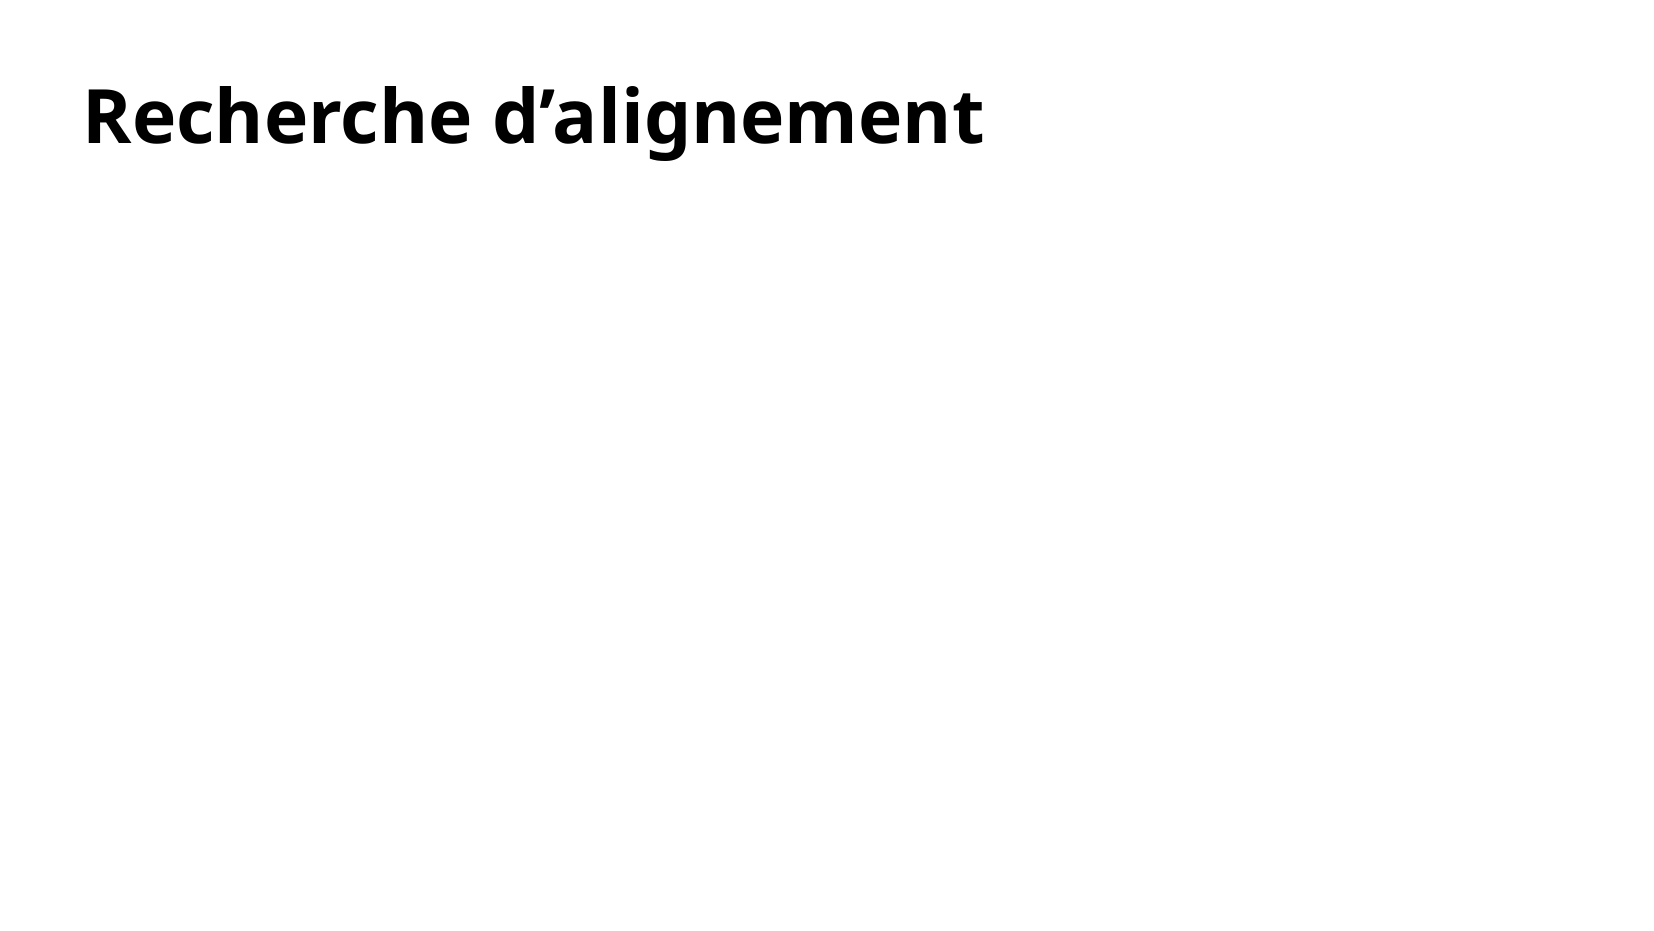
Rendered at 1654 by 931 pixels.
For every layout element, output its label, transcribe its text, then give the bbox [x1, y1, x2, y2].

title Recherche d’alignement [82, 37, 1571, 193]
